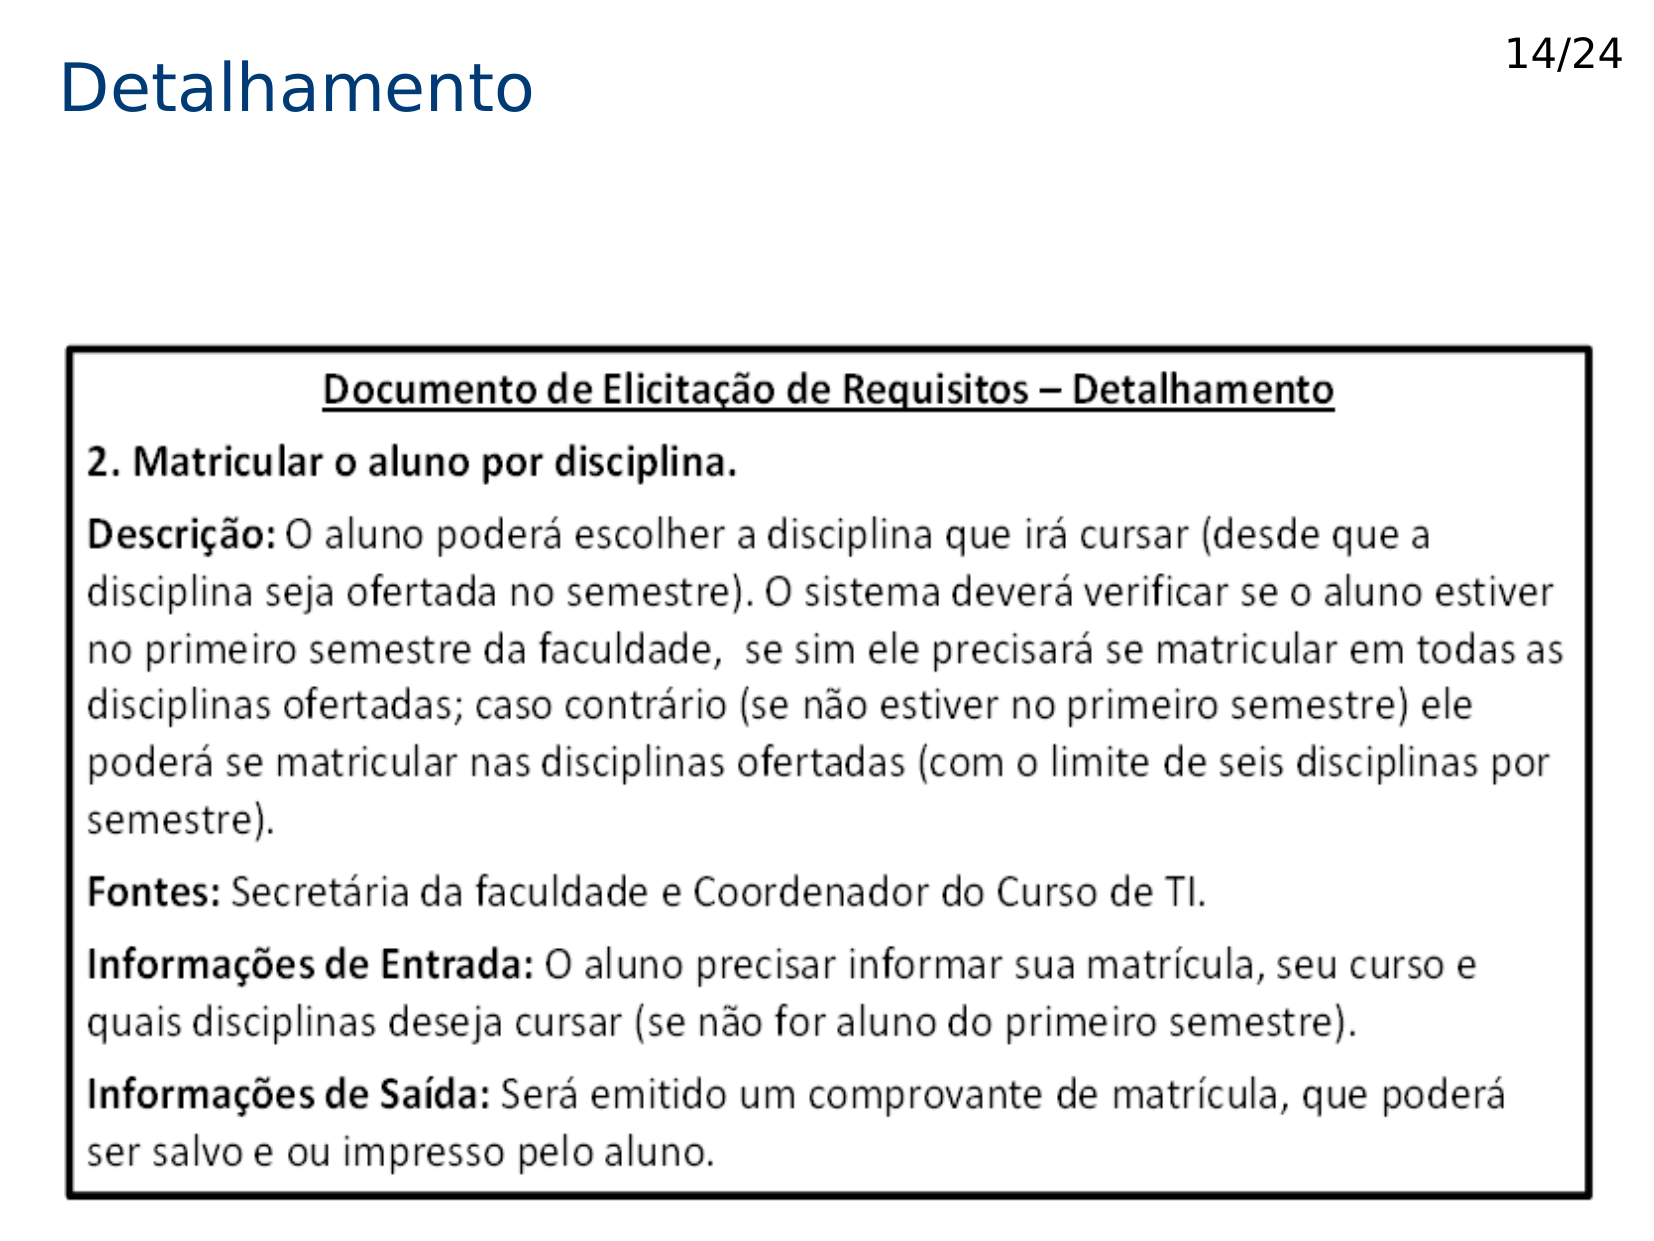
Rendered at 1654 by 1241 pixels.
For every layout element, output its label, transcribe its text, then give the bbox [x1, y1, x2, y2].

picture [59, 338, 1613, 1211]
title Detalhamento [59, 29, 1506, 148]
